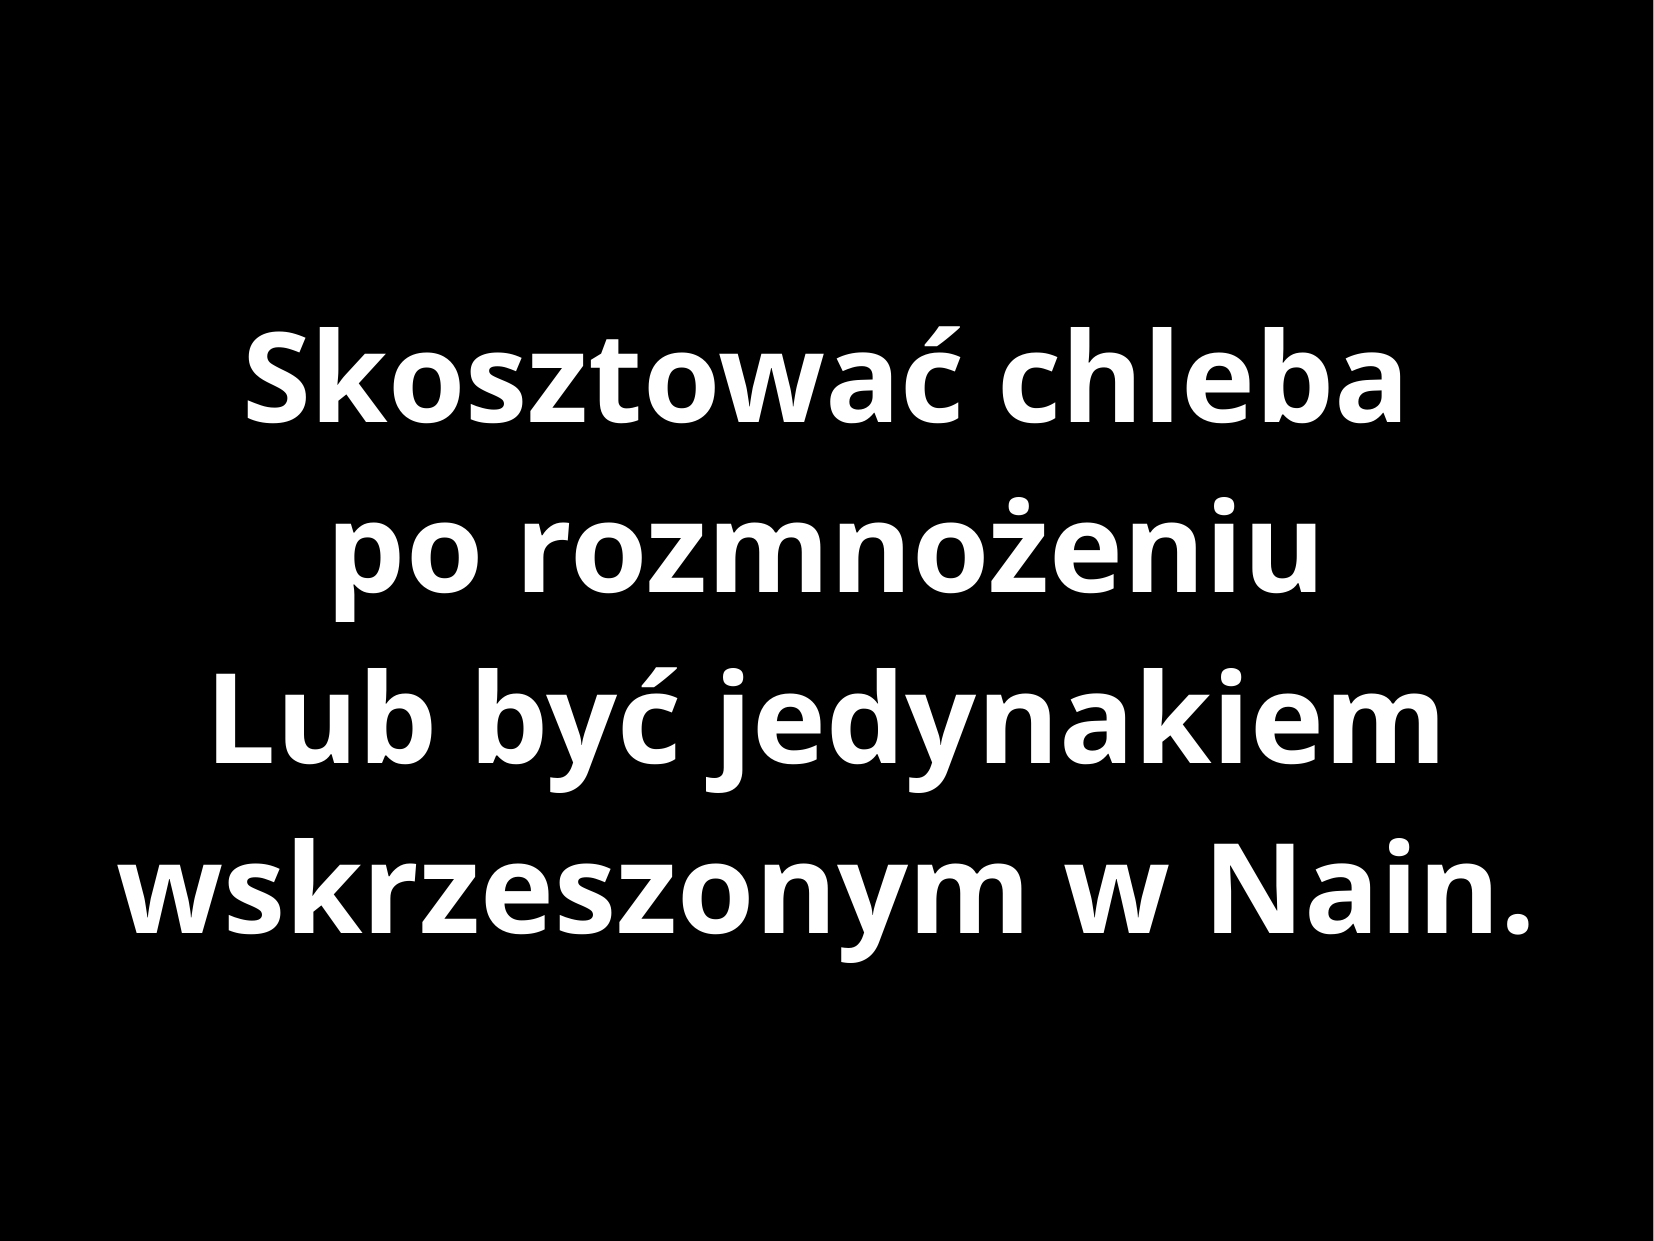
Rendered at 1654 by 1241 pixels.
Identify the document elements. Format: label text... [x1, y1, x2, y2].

title Skosztować chleba po rozmnożeniu Lub być jedynakiem wskrzeszonym w Nain. [0, 0, 1654, 1241]
